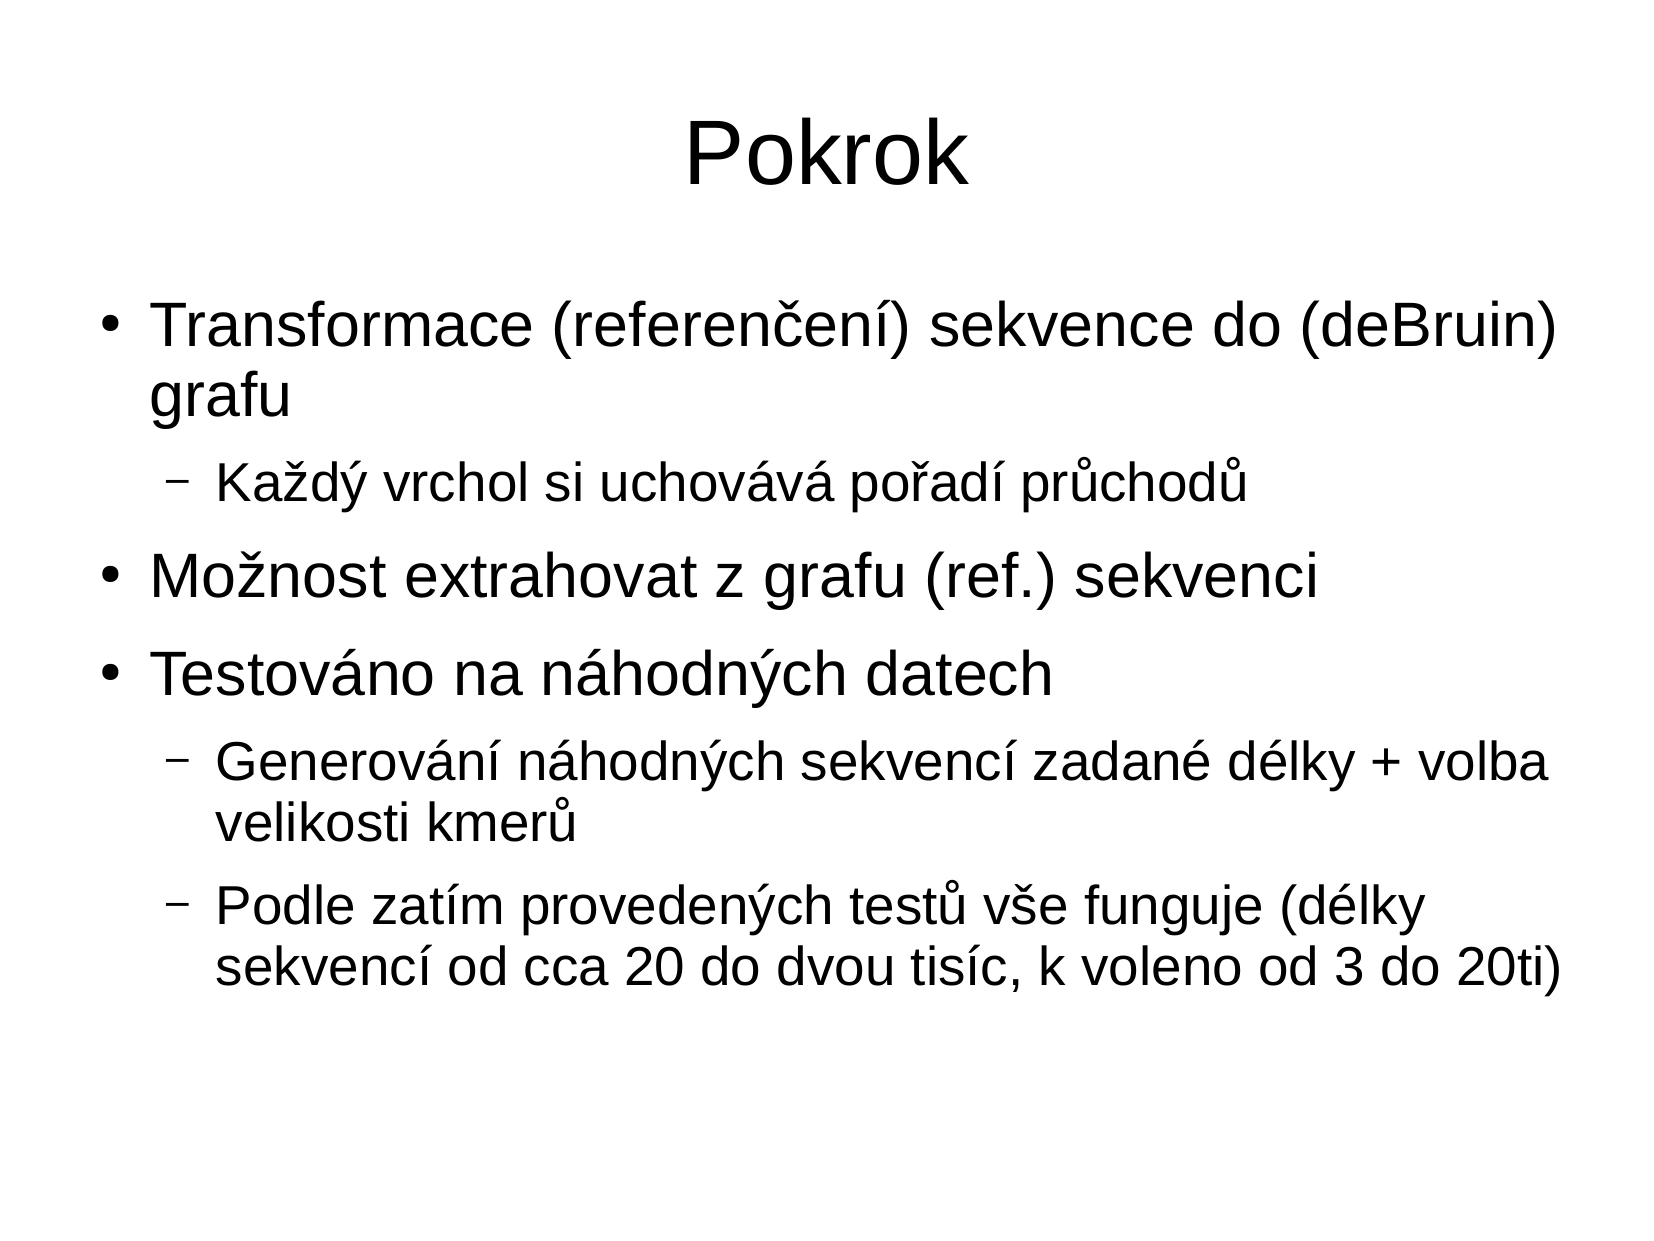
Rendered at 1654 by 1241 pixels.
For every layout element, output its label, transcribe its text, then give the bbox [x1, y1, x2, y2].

title Pokrok [82, 49, 1571, 257]
list Transformace (referenčení) sekvence do (deBruin) grafu Každý vrchol si uchovává pořadí průchodů Možnost extrahovat z grafu (ref.) sekvenci Testováno na náhodných datech Generování náhodných sekvencí zadané délky + volba velikosti kmerů Podle zatím provedených testů vše funguje (délky sekvencí od cca 20 do dvou tisíc, k voleno od 3 do 20ti) [82, 290, 1571, 1010]
